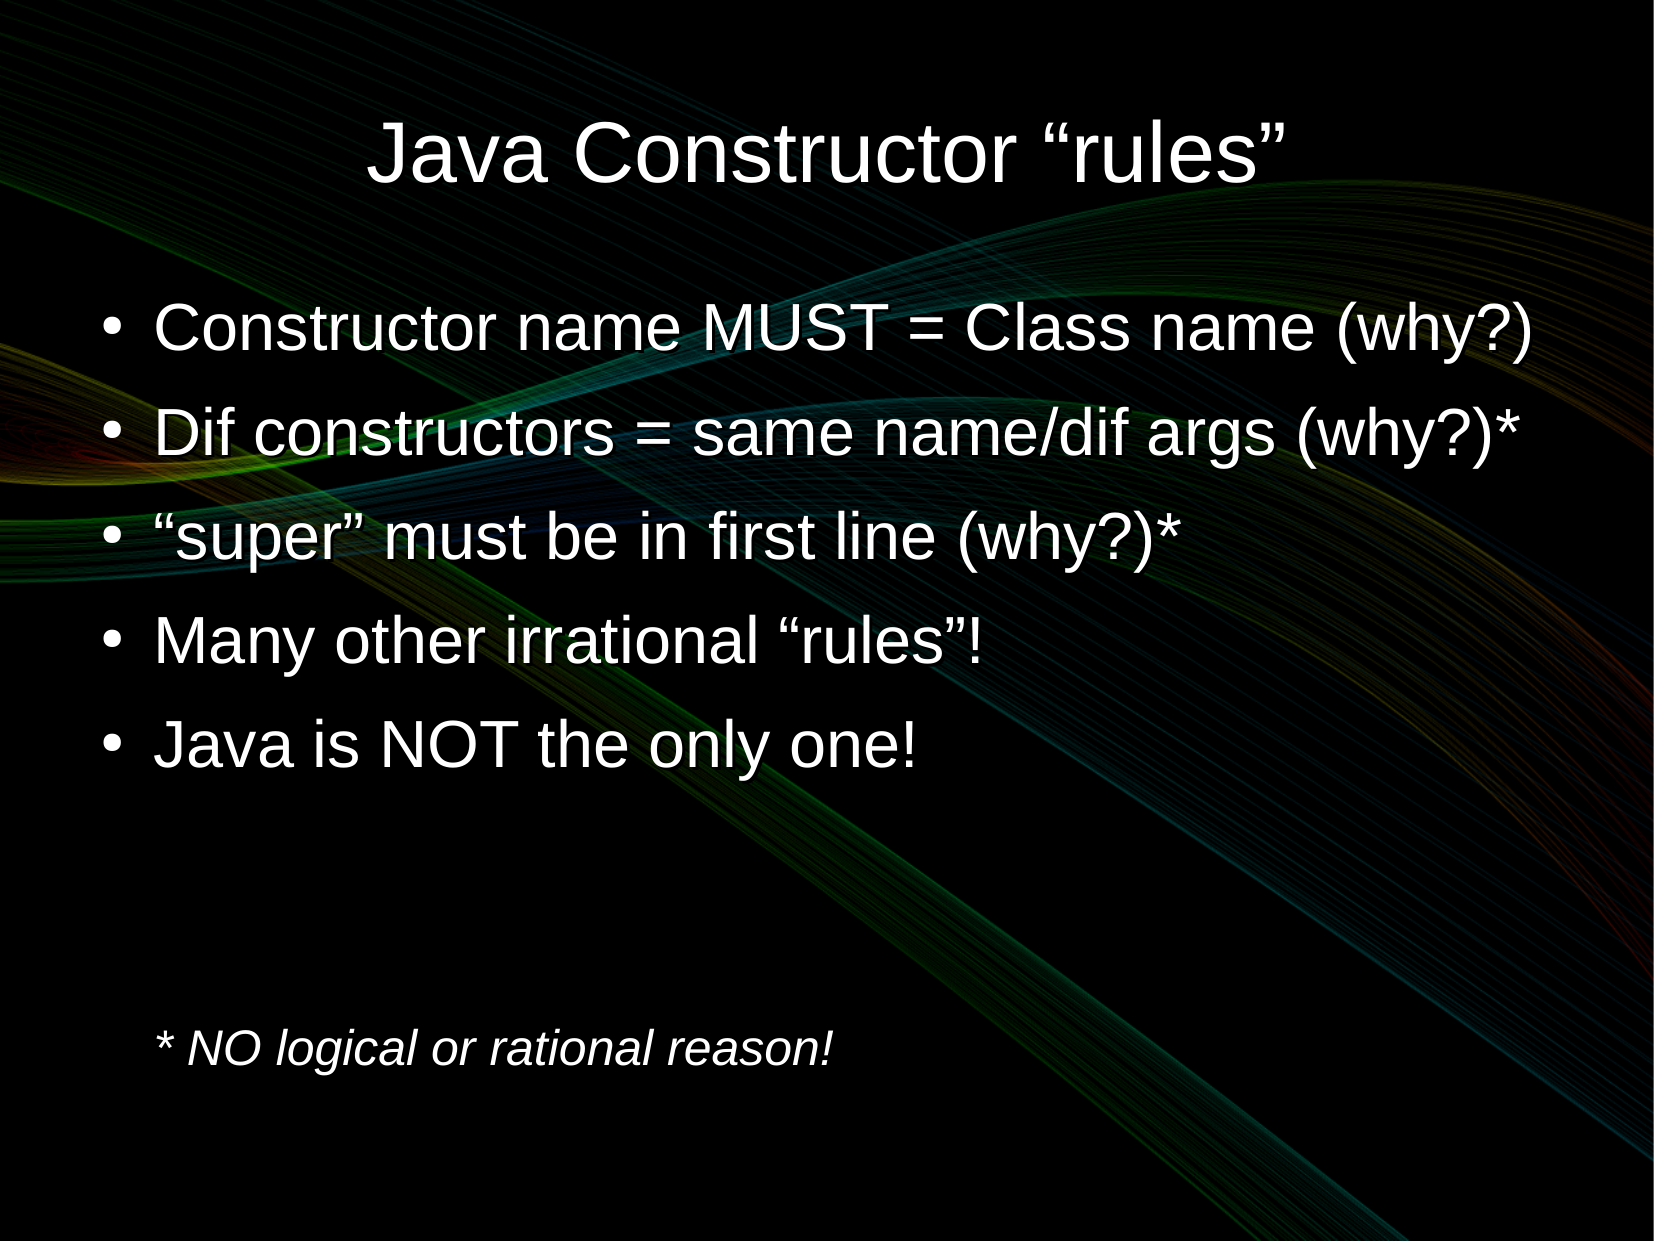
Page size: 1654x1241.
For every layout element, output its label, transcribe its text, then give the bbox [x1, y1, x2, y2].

list Constructor name MUST = Class name (why?) Dif constructors = same name/dif args (why?)* “super” must be in first line (why?)* Many other irrational “rules”! Java is NOT the only one! * NO logical or rational reason! [82, 290, 1571, 1077]
title Java Constructor “rules” [82, 49, 1571, 257]
picture [0, 0, 1654, 1241]
